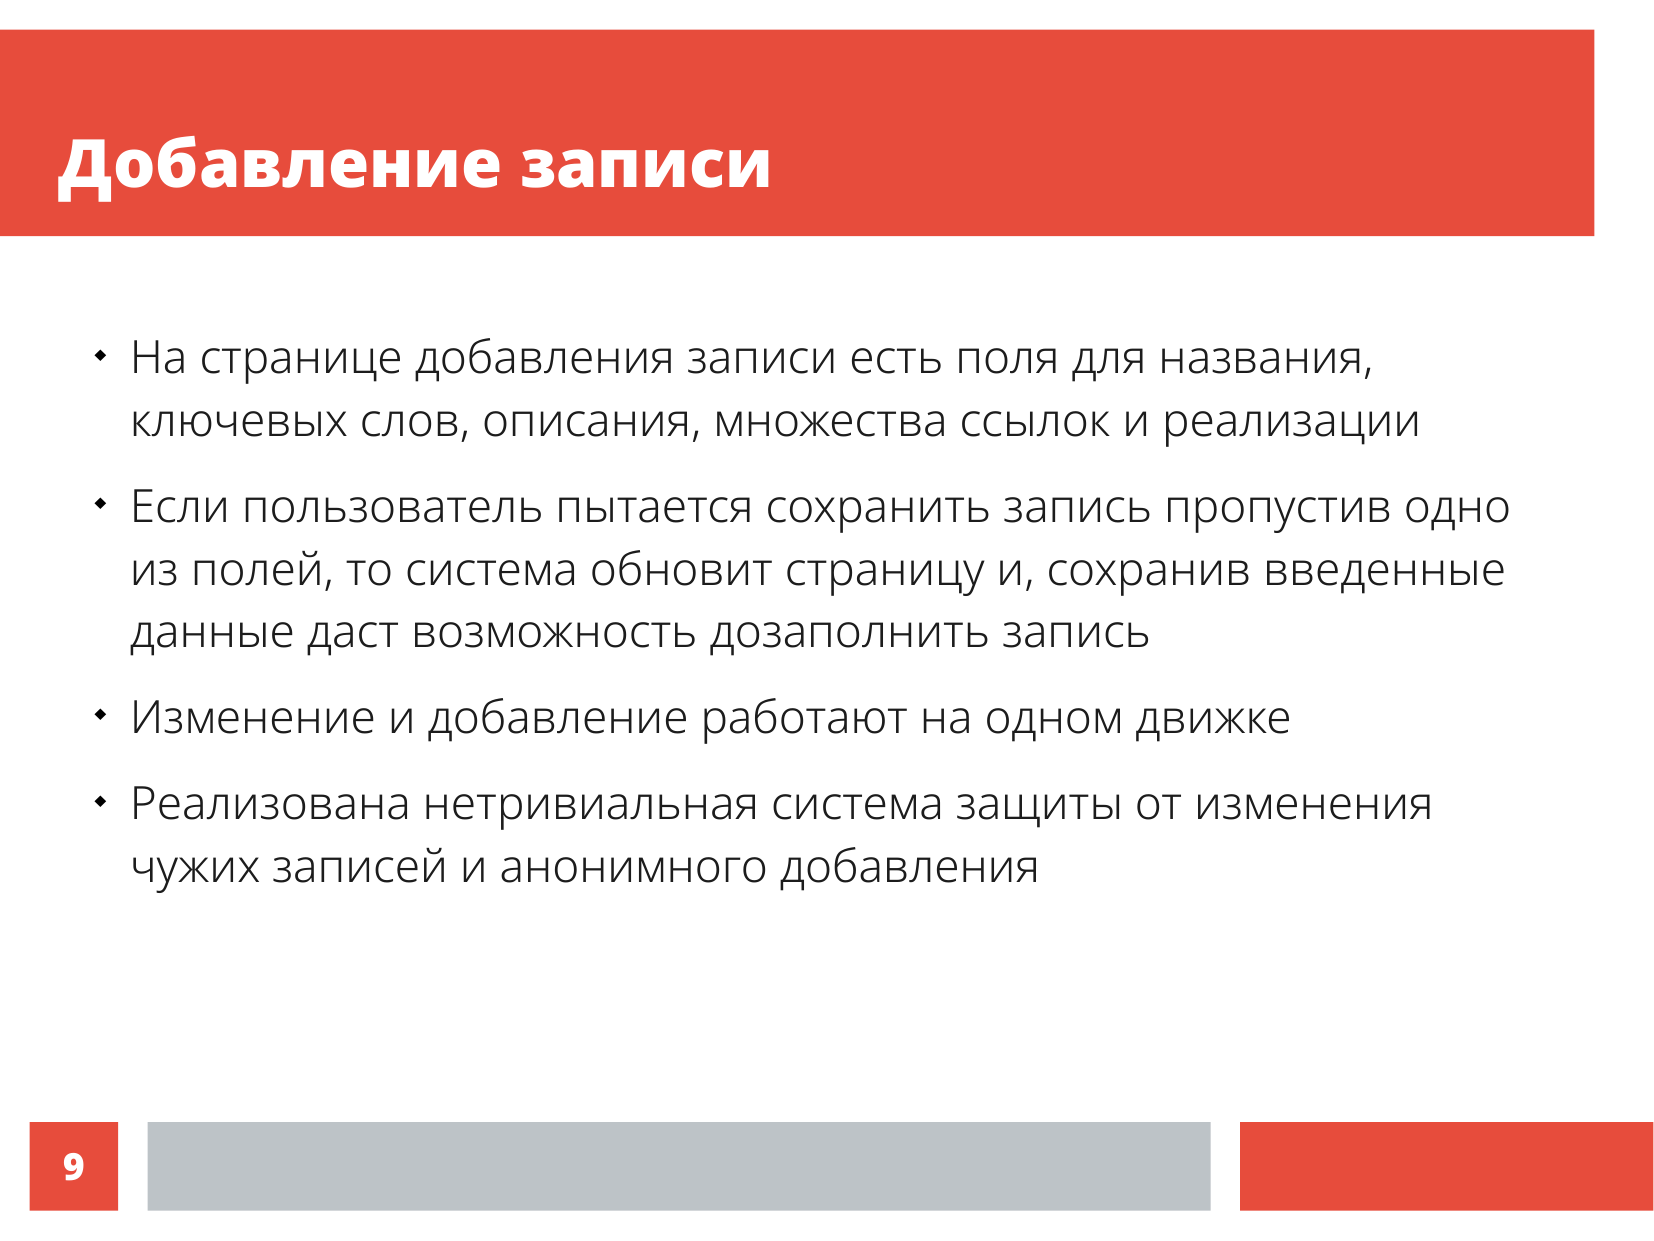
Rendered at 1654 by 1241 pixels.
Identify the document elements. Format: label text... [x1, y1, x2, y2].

title Добавление записи [59, 59, 1595, 207]
list На странице добавления записи есть поля для названия, ключевых слов, описания, множества ссылок и реализации Если пользователь пытается сохранить запись пропустив одно из полей, то система обновит страницу и, сохранив введенные данные даст возможность дозаполнить запись Изменение и добавление работают на одном движке Реализована нетривиальная система защиты от изменения чужих записей и анонимного добавления [59, 324, 1565, 1093]
